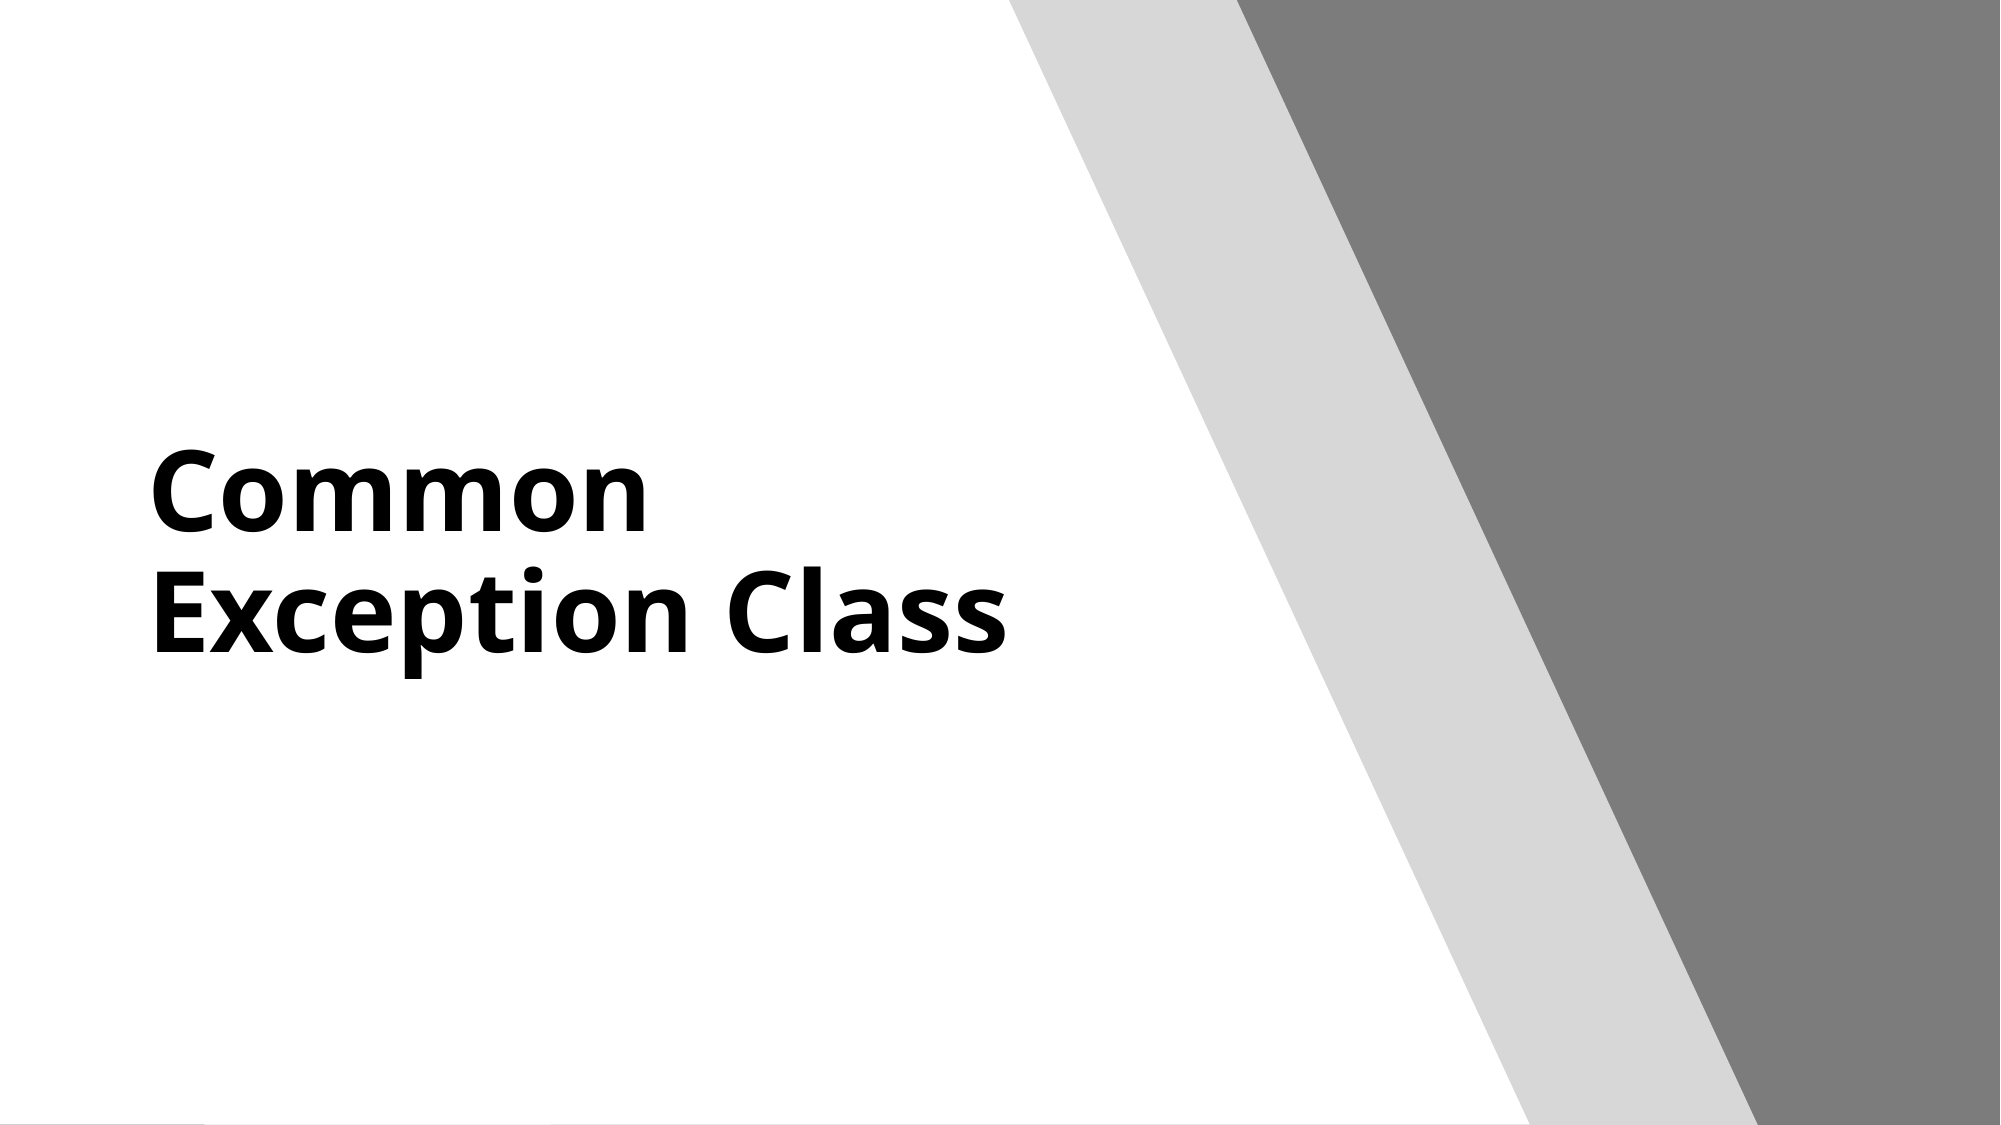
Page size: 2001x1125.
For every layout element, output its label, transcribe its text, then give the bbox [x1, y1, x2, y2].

title Common Exception Class [131, 426, 1183, 965]
text_box [0, 0, 2000, 1125]
